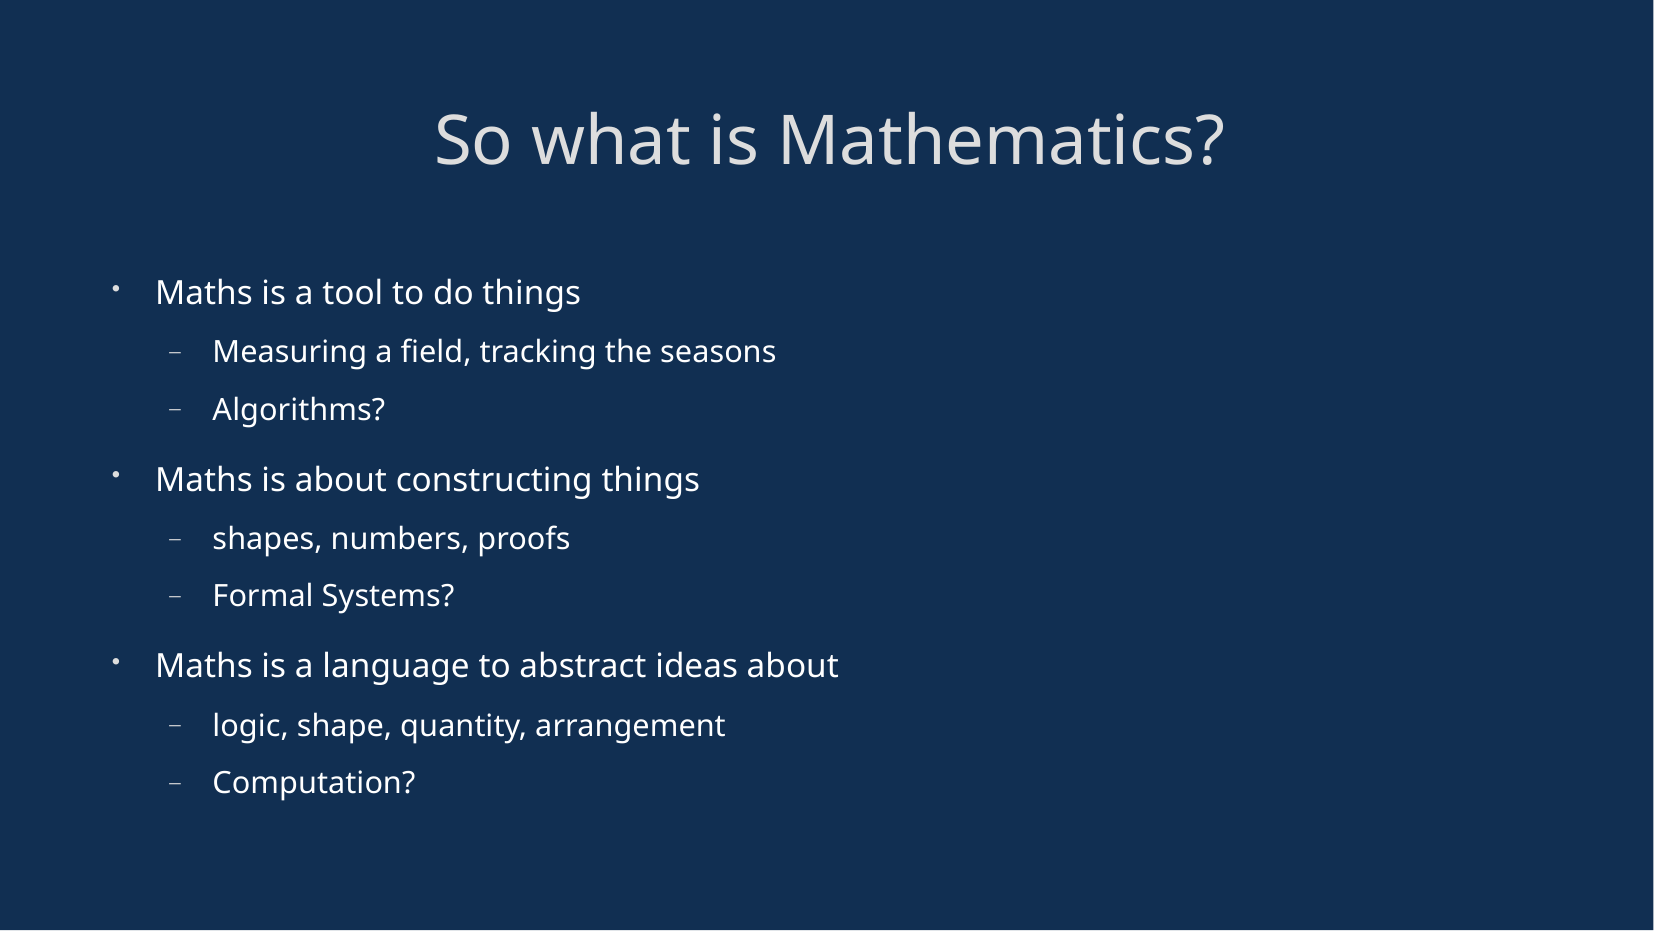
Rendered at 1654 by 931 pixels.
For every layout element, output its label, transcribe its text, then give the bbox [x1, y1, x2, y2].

list Maths is a tool to do things Measuring a field, tracking the seasons Algorithms? Maths is about constructing things shapes, numbers, proofs Formal Systems? Maths is a language to abstract ideas about logic, shape, quantity, arrangement Computation? [97, 268, 1563, 806]
title So what is Mathematics? [97, 56, 1563, 220]
